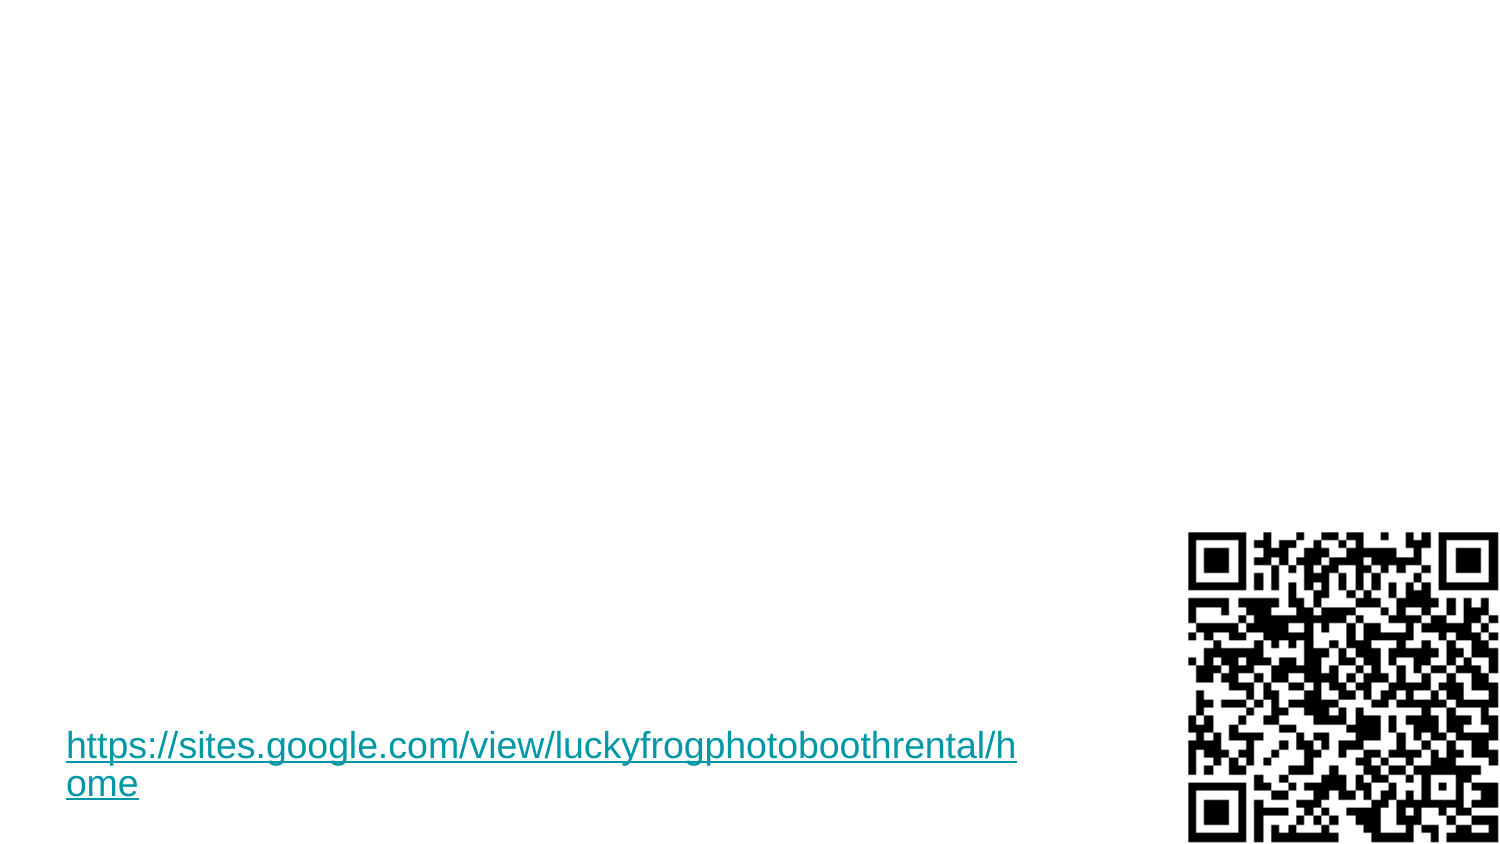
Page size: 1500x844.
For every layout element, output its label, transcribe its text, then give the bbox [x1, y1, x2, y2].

list https://sites.google.com/view/luckyfrogphotoboothrental/home [51, 694, 1036, 794]
picture [1187, 531, 1500, 844]
